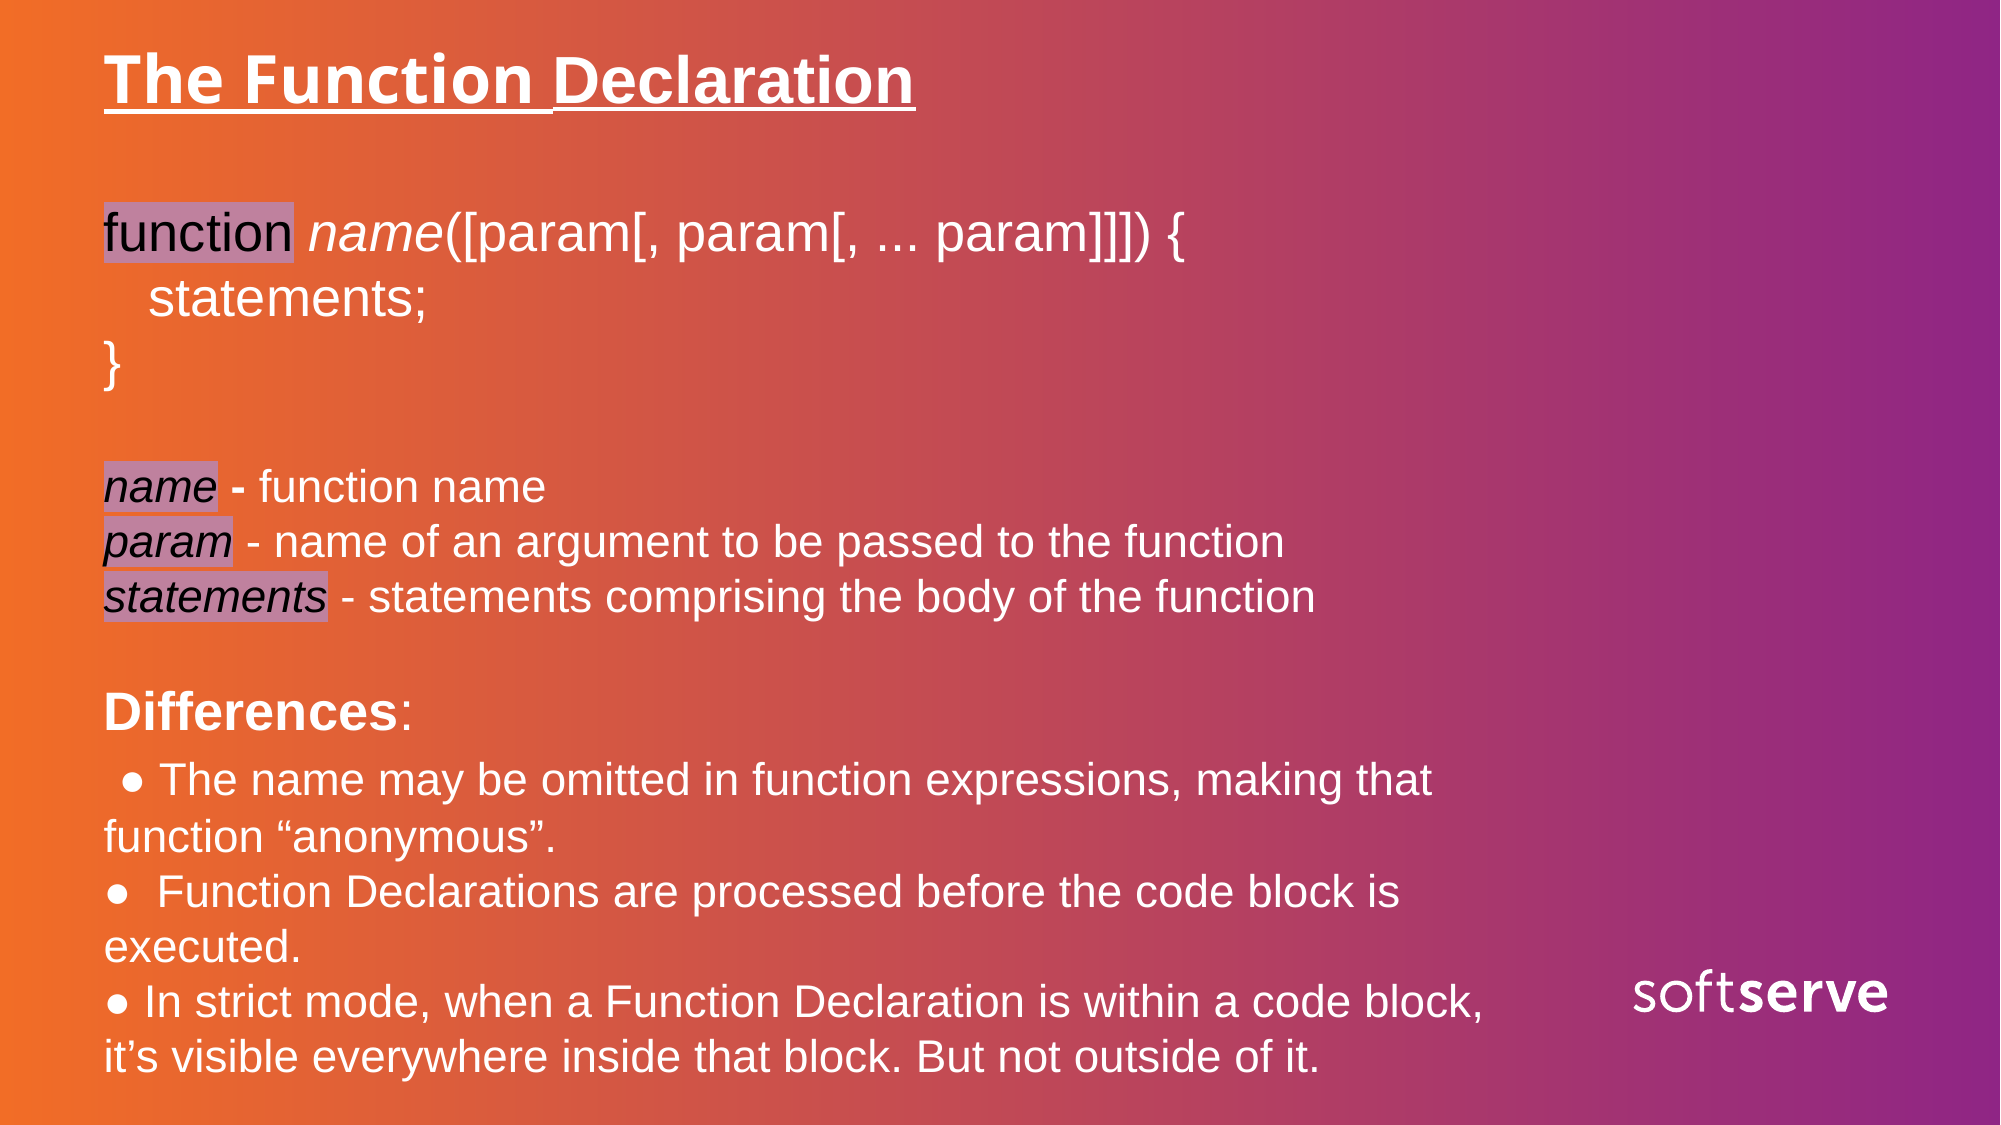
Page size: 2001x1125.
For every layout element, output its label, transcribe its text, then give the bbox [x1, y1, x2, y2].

text_box The Function Declaration function name([param[, param[, ... param]]]) { statements; } name - function name param - name of an argument to be passed to the function statements - statements comprising the body of the function Differences: ● The name may be omitted in function expressions, making that function “anonymous”. ● Function Declarations are processed before the code block is executed. ● In strict mode, when a Function Declaration is within a code block, it’s visible everywhere inside that block. But not outside of it. [88, 29, 1565, 1101]
